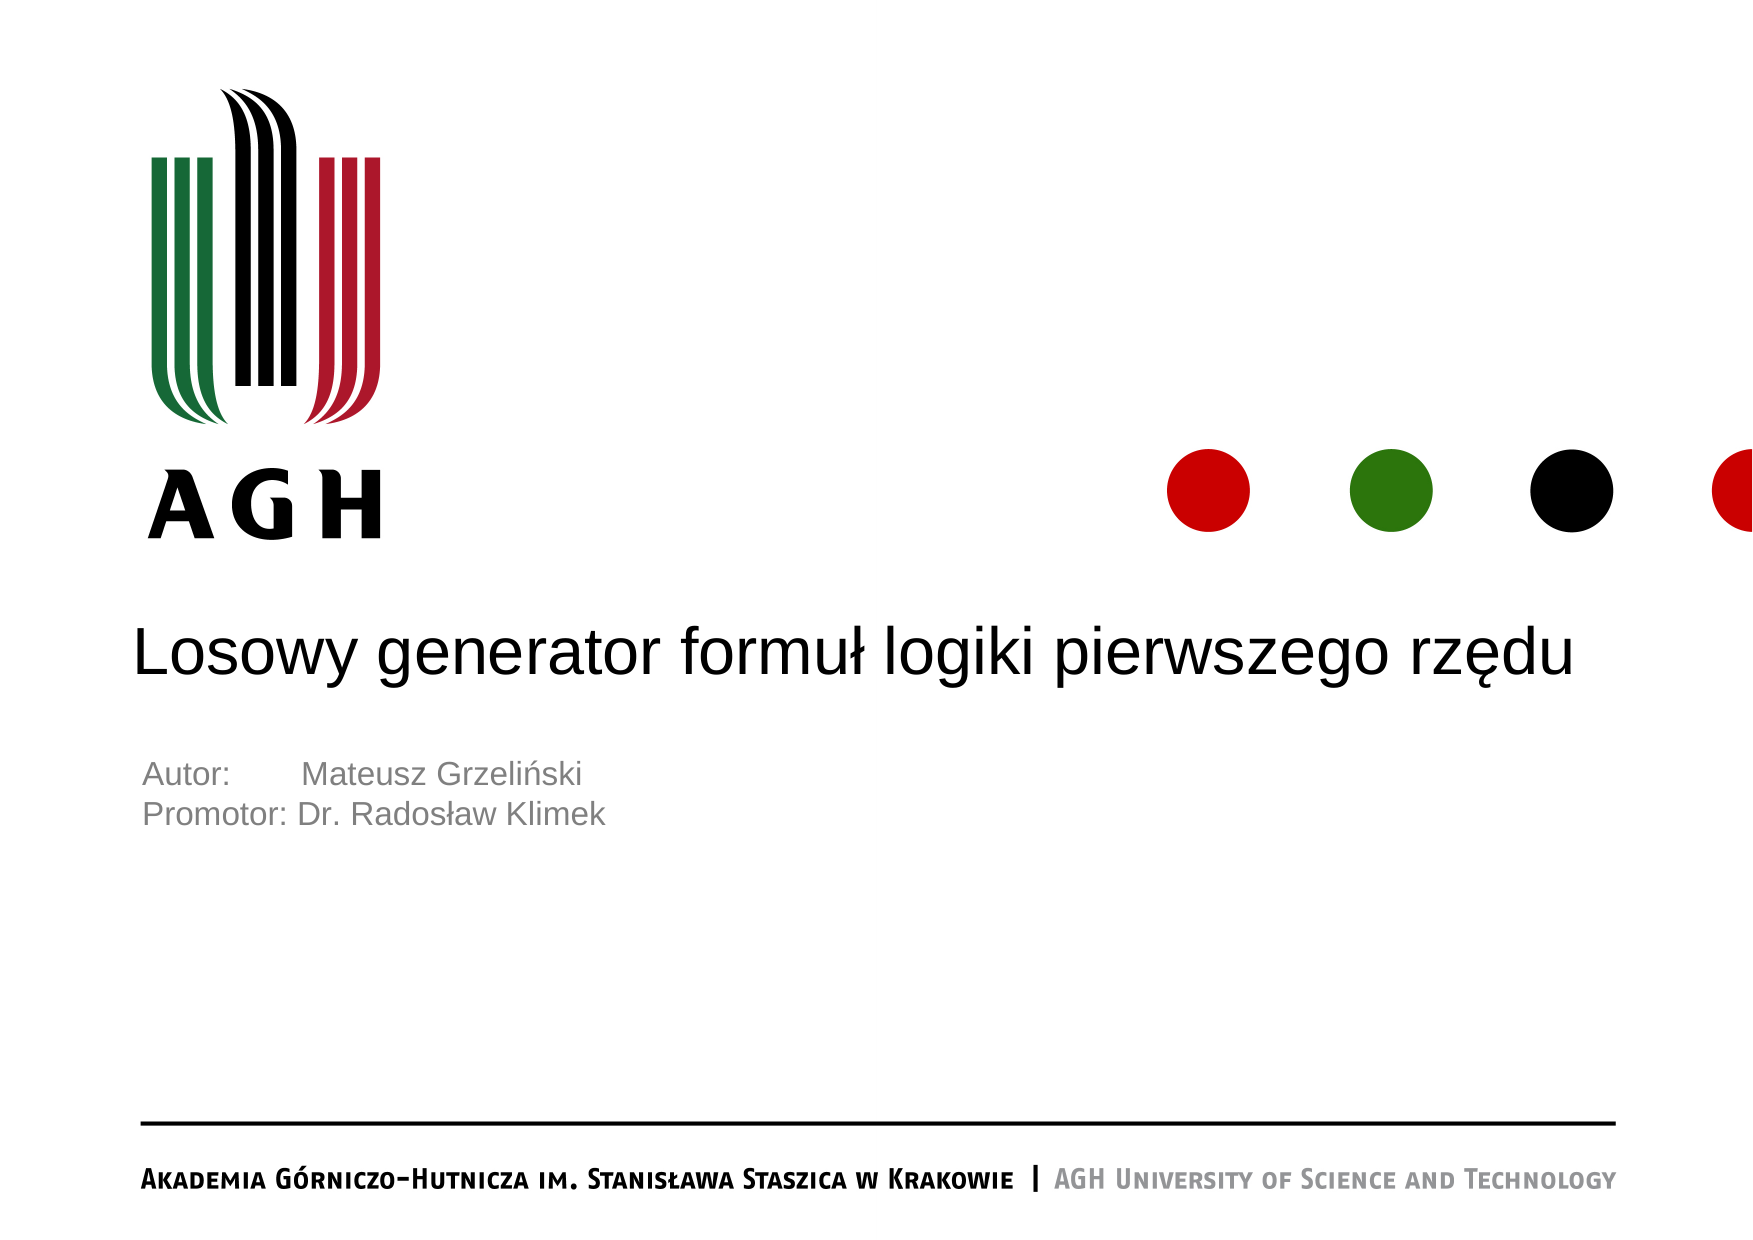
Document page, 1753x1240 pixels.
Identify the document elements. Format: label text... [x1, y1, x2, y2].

text_box Losowy generator formuł logiki pierwszego rzędu [124, 599, 1666, 696]
text_box Autor: Mateusz Grzeliński Promotor: Dr. Radosław Klimek [134, 744, 615, 840]
picture [0, 0, 1753, 1240]
